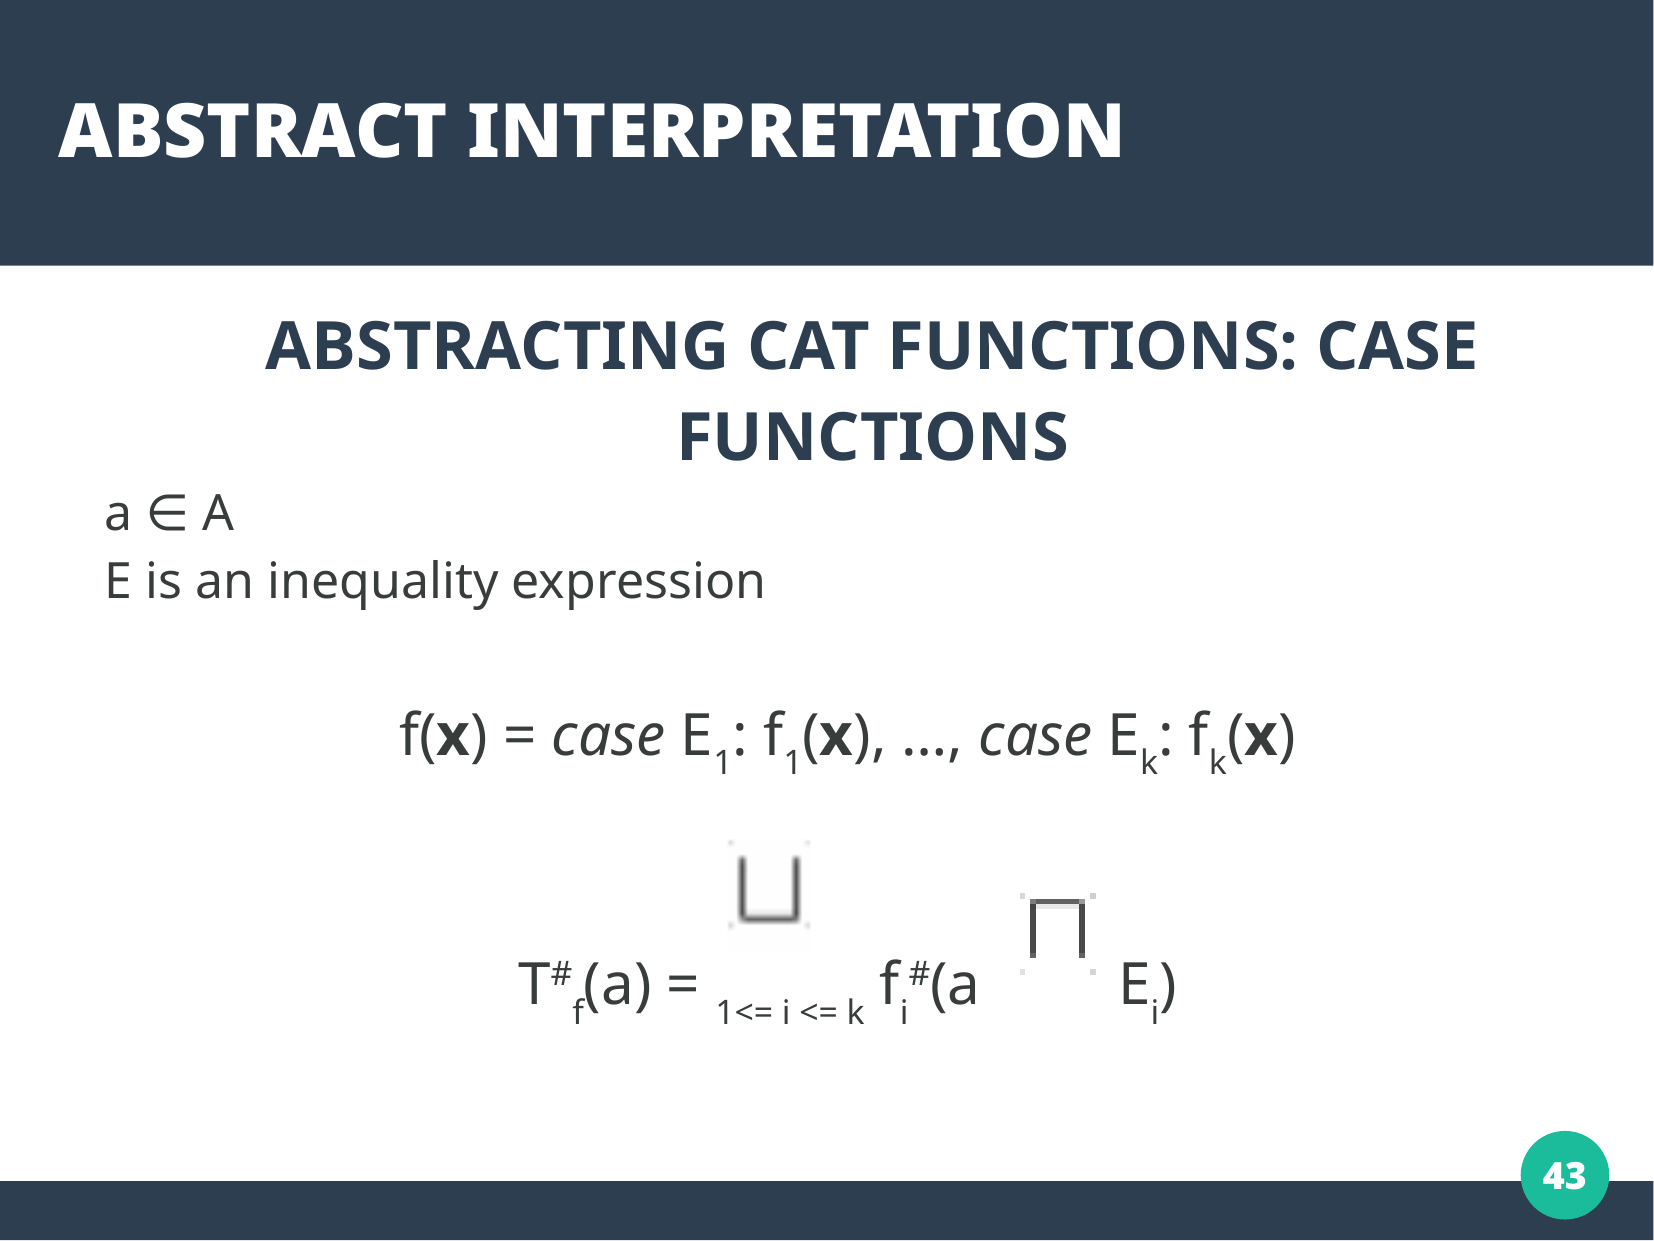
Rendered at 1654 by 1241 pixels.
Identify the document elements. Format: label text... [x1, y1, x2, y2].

text_box a ∈ A E is an inequality expression f(x) = case E1: f1(x), …, case Ek: fk(x) T#f(a) = 1<= i <= k fi#(a Ei) [90, 495, 1606, 1096]
list ABSTRACTING CAT FUNCTIONS: CASE FUNCTIONS [69, 298, 1606, 1156]
title ABSTRACT INTERPRETATION [59, 49, 1595, 207]
